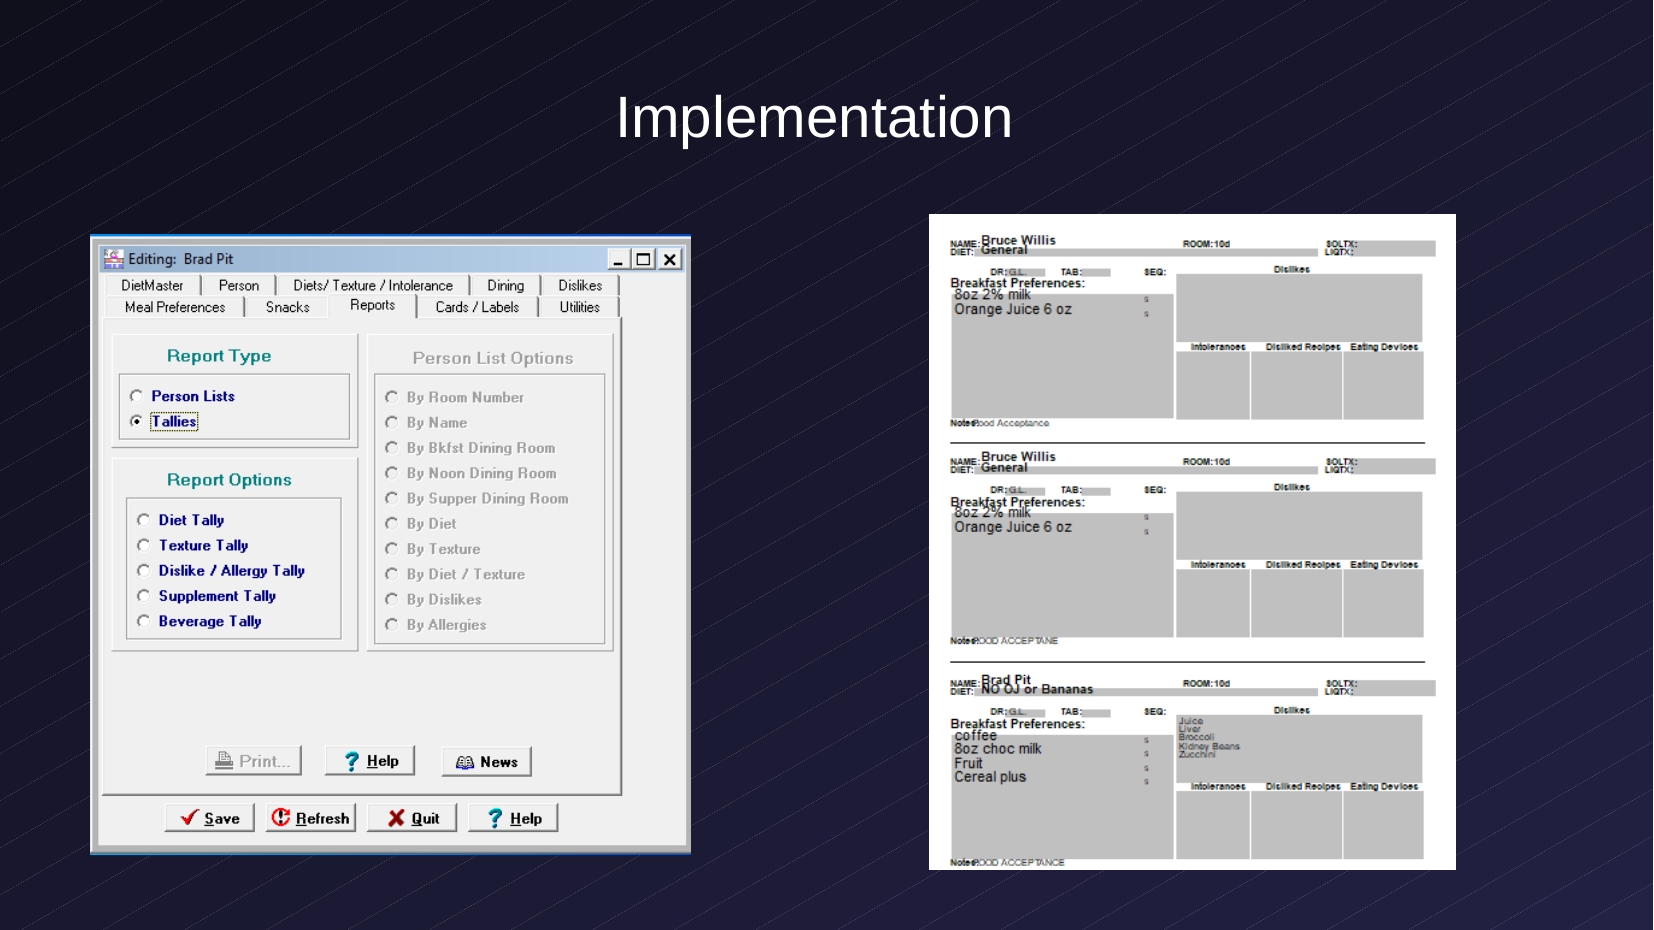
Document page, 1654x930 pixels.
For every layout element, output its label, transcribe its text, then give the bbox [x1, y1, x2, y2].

picture [929, 214, 1456, 871]
picture [90, 234, 691, 856]
text_box Implementation [600, 77, 1036, 158]
